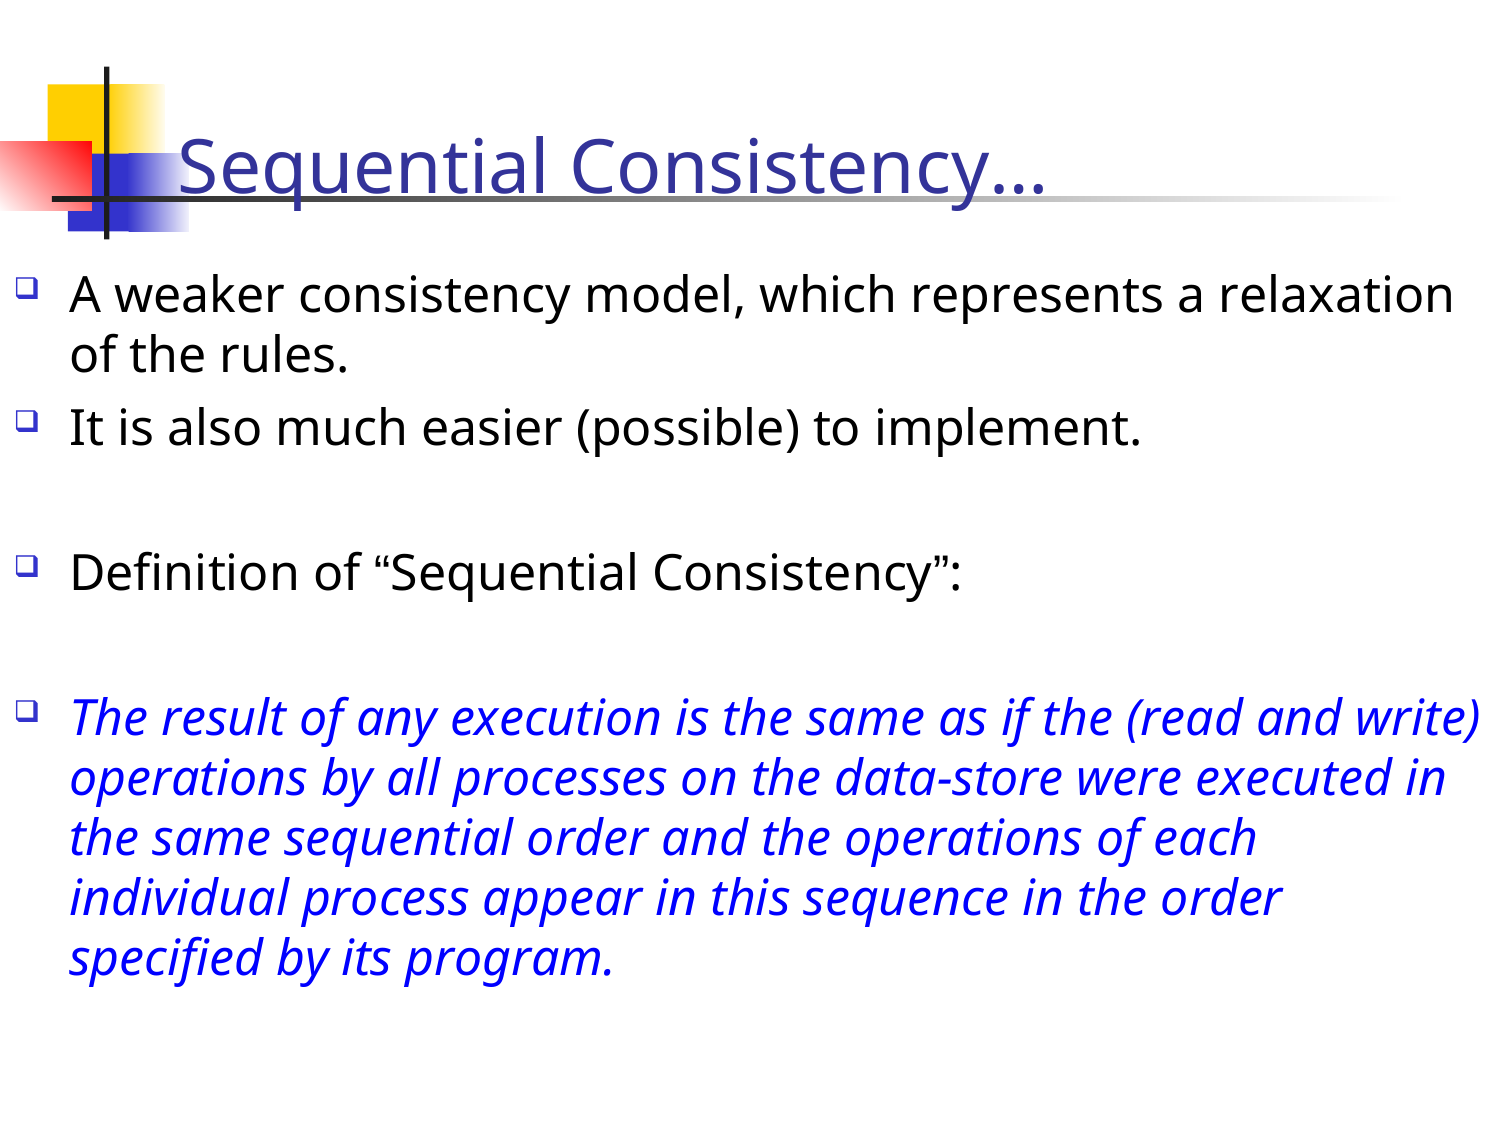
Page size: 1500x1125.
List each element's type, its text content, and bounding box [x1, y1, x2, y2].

text_box Sequential Consistency… [162, 78, 1442, 216]
text_box A weaker consistency model, which represents a relaxation of the rules. It is also much easier (possible) to implement. Definition of “Sequential Consistency”: The result of any execution is the same as if the (read and write) operations by all processes on the data-store were executed in the same sequential order and the operations of each individual process appear in this sequence in the order specified by its program. [0, 255, 1499, 1052]
